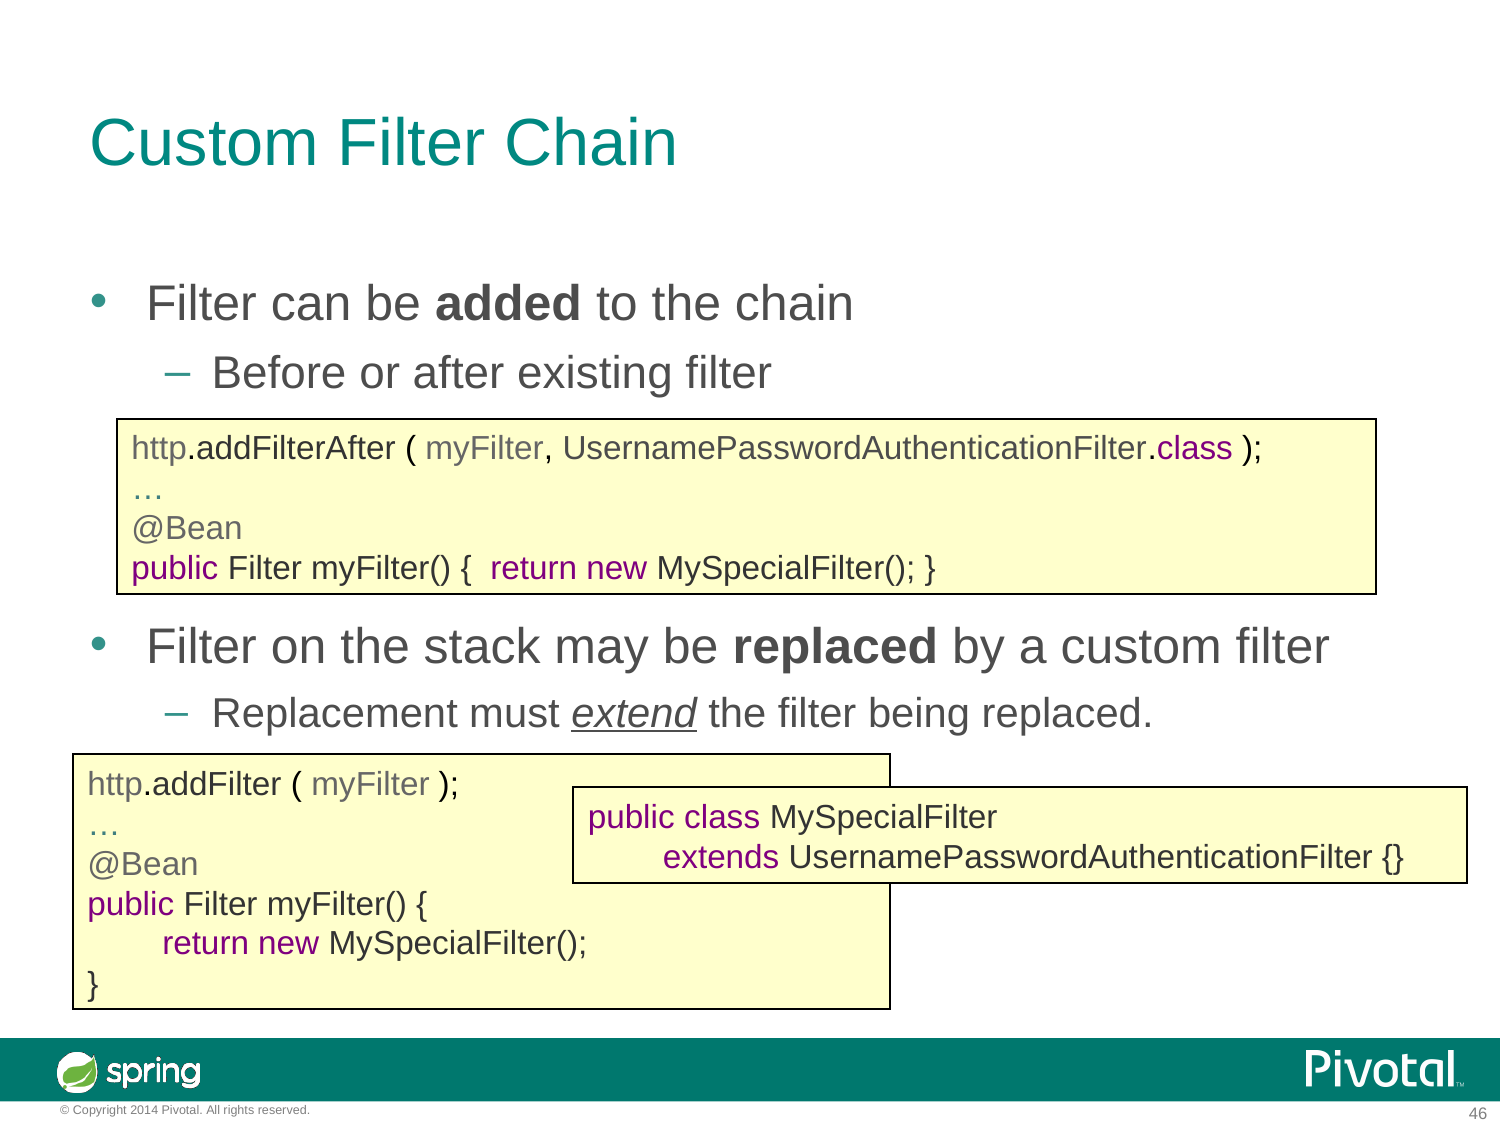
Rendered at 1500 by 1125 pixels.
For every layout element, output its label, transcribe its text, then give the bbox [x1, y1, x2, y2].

text_box http.addFilterAfter ( myFilter, UsernamePasswordAuthenticationFilter.class ); … @Bean public Filter myFilter() { return new MySpecialFilter(); } [116, 418, 1376, 594]
list Filter can be added to the chain Before or after existing filter [75, 262, 1426, 406]
text_box http.addFilter ( myFilter ); … @Bean public Filter myFilter() { return new MySpecialFilter(); } [72, 754, 891, 1010]
picture [1306, 1050, 1464, 1087]
list Filter on the stack may be replaced by a custom filter Replacement must extend the filter being replaced. [75, 605, 1366, 744]
title Custom Filter Chain [75, 45, 1426, 233]
text_box public class MySpecialFilter extends UsernamePasswordAuthenticationFilter {} [573, 787, 1467, 883]
picture [32, 1041, 210, 1103]
